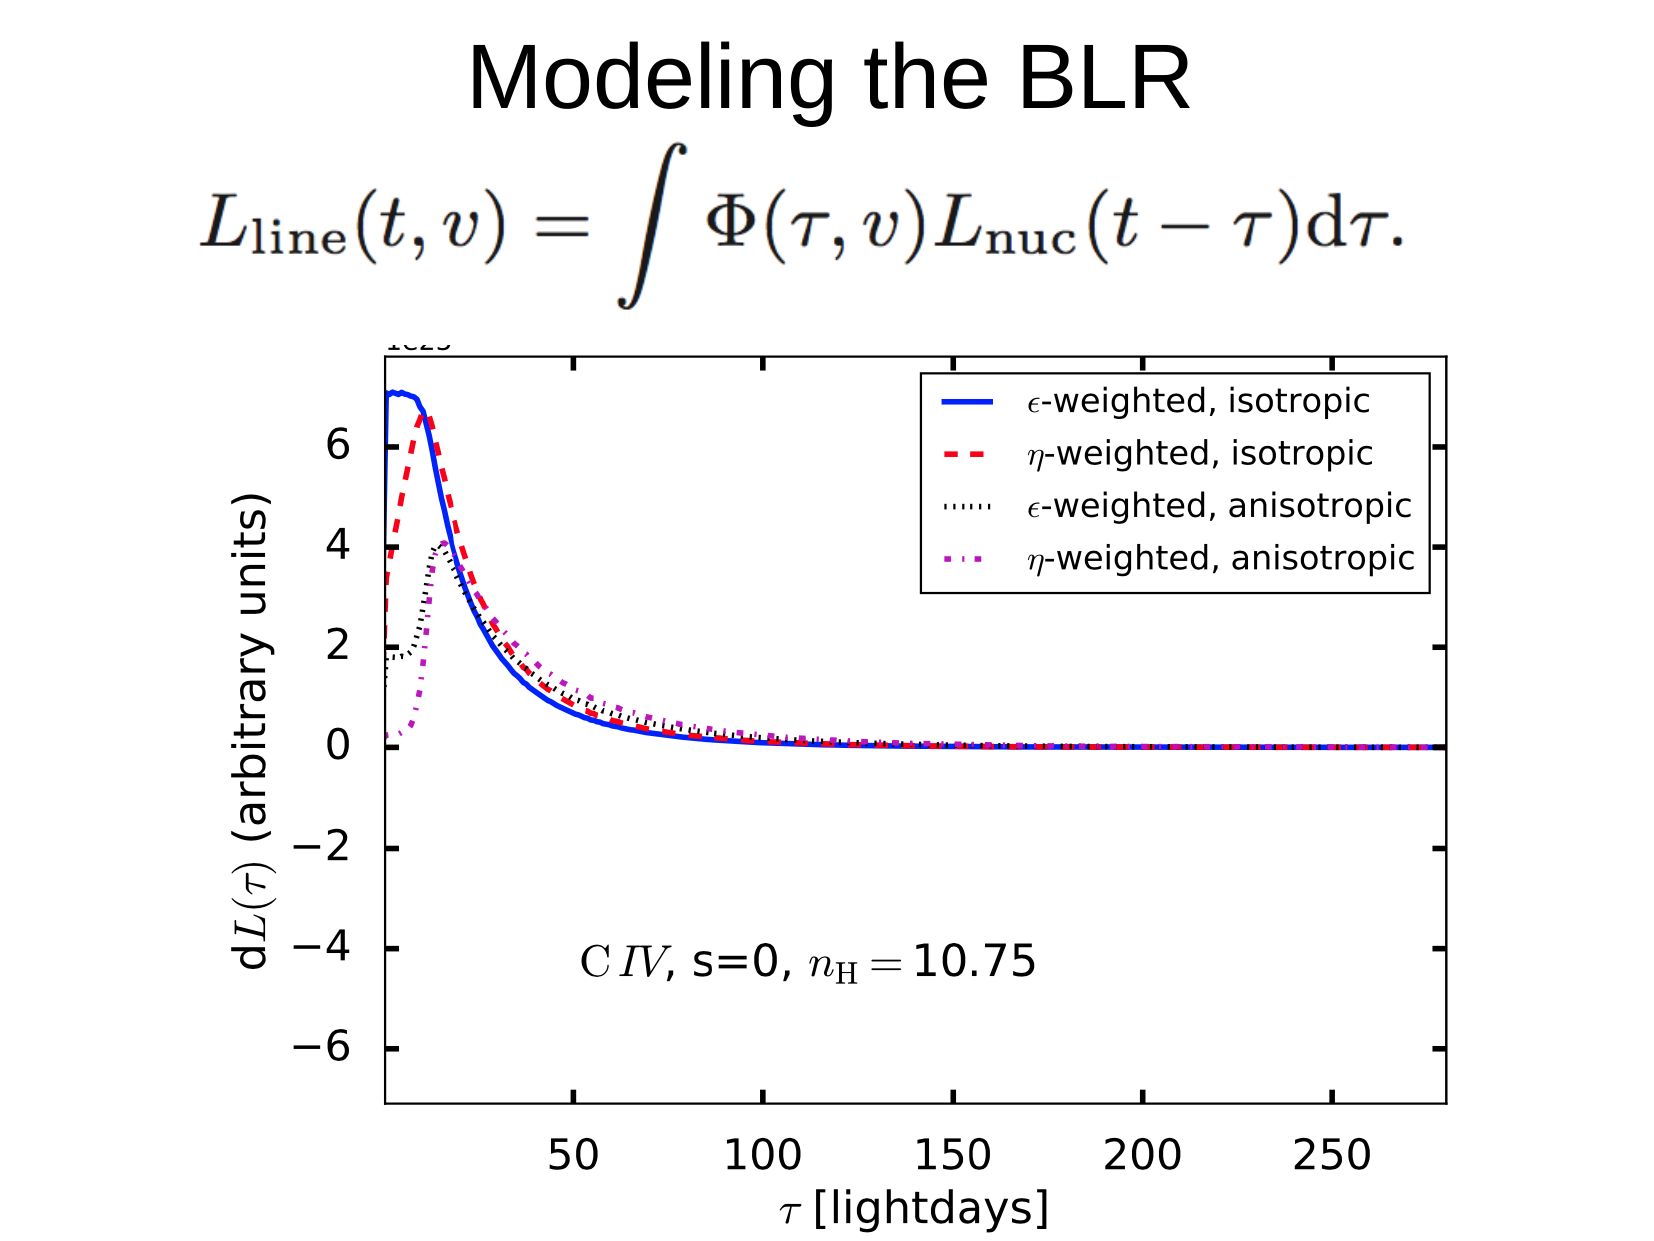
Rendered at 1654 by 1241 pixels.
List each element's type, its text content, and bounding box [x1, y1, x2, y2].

picture [119, 181, 1531, 1241]
title Modeling the BLR [86, 0, 1576, 181]
